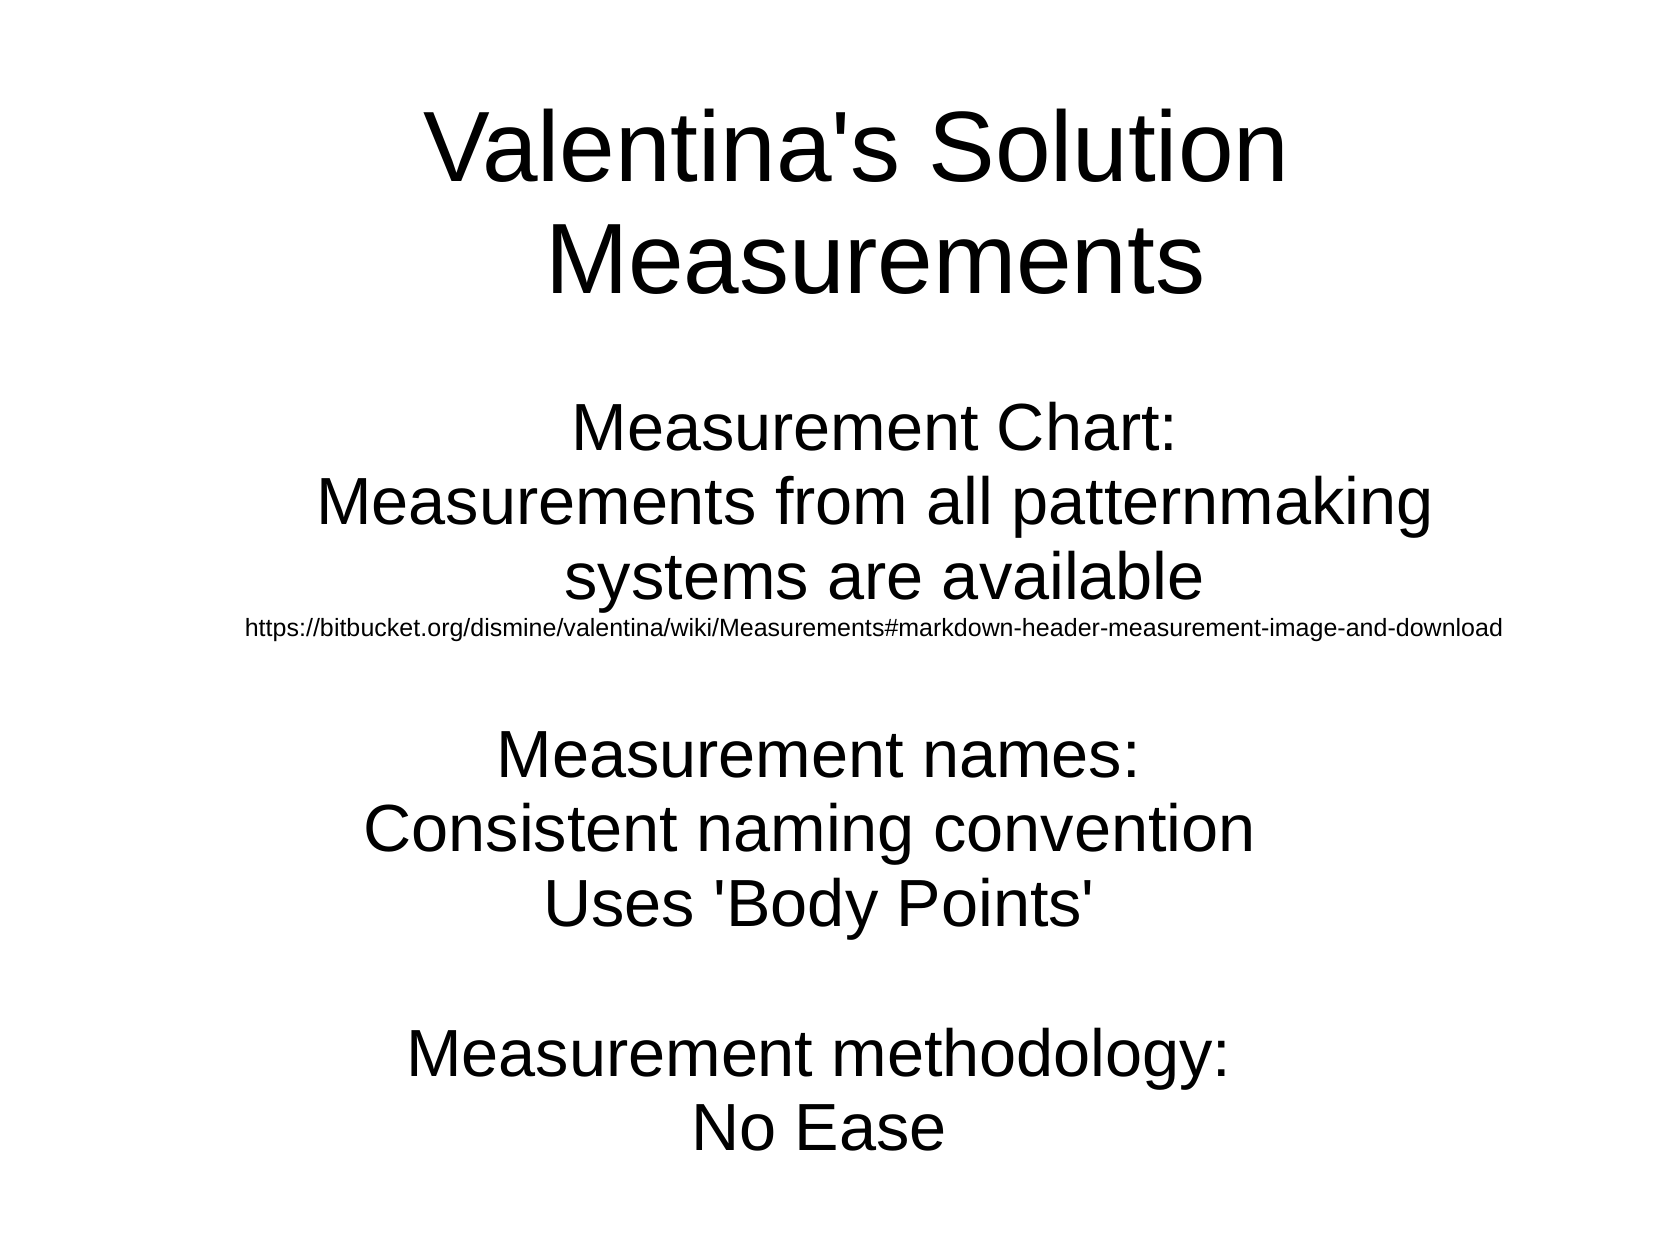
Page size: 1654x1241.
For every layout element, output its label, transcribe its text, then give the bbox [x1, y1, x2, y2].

subtitle Valentina's Solution Measurements Measurement Chart: Measurements from all patternmaking systems are available https://bitbucket.org/dismine/valentina/wiki/Measurements#markdown-header-measurement-image-and-download Measurement names: Consistent naming convention Uses 'Body Points' Measurement methodology: No Ease [75, 90, 1564, 1166]
